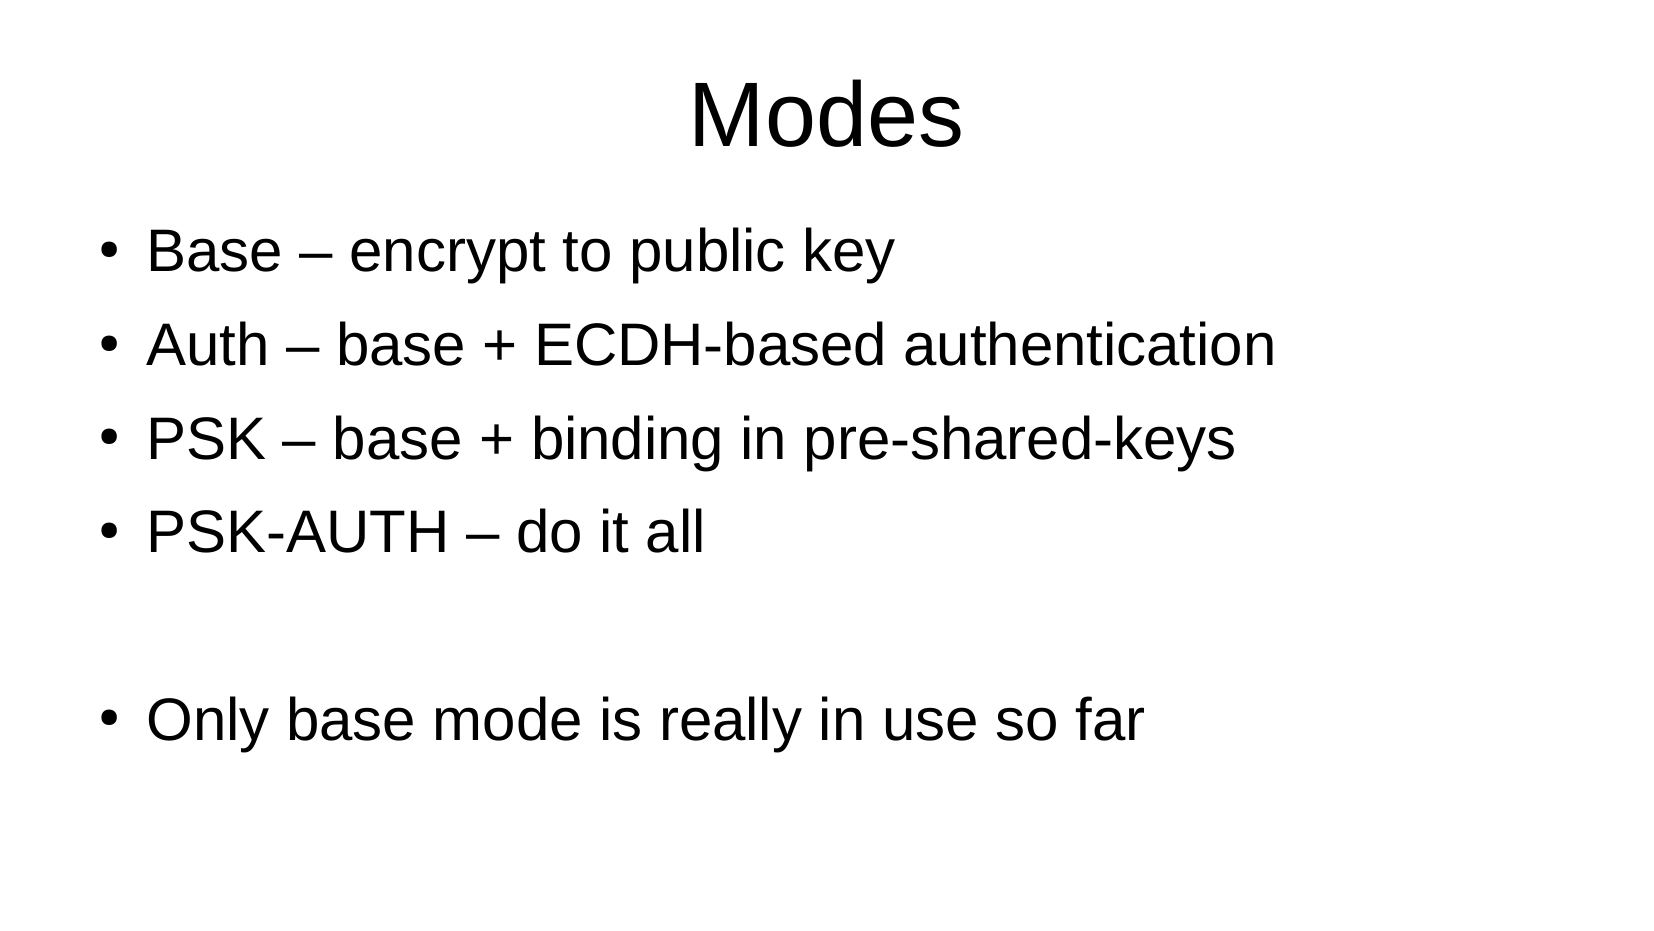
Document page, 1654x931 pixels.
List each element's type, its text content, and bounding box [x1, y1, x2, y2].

list Base – encrypt to public key Auth – base + ECDH-based authentication PSK – base + binding in pre-shared-keys PSK-AUTH – do it all Only base mode is really in use so far [82, 217, 1571, 758]
title Modes [82, 37, 1571, 193]
